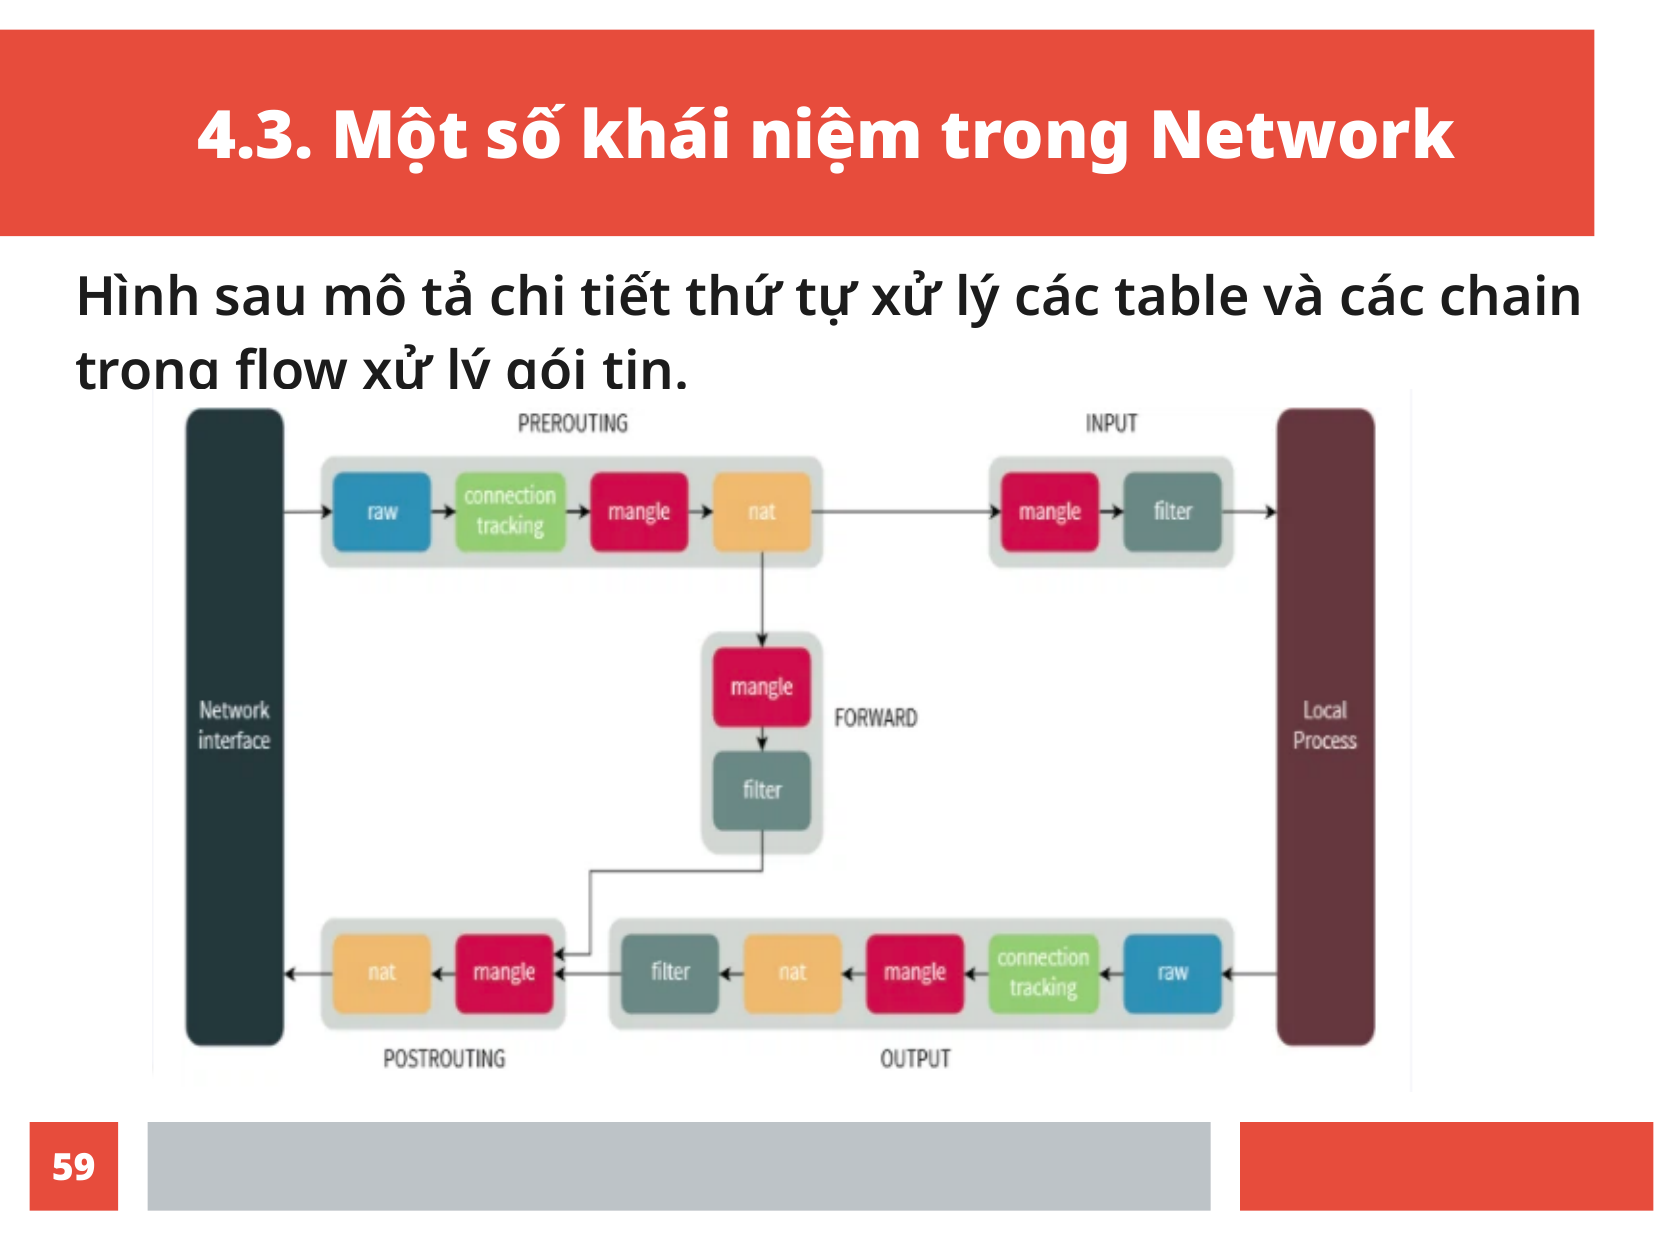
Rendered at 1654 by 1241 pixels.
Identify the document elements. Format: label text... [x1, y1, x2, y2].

title 4.3. Một số khái niệm trong Network [59, 59, 1595, 207]
picture [152, 389, 1426, 1092]
list Hình sau mô tả chi tiết thứ tự xử lý các table và các chain trong flow xử lý gói tin. [75, 257, 1636, 1126]
